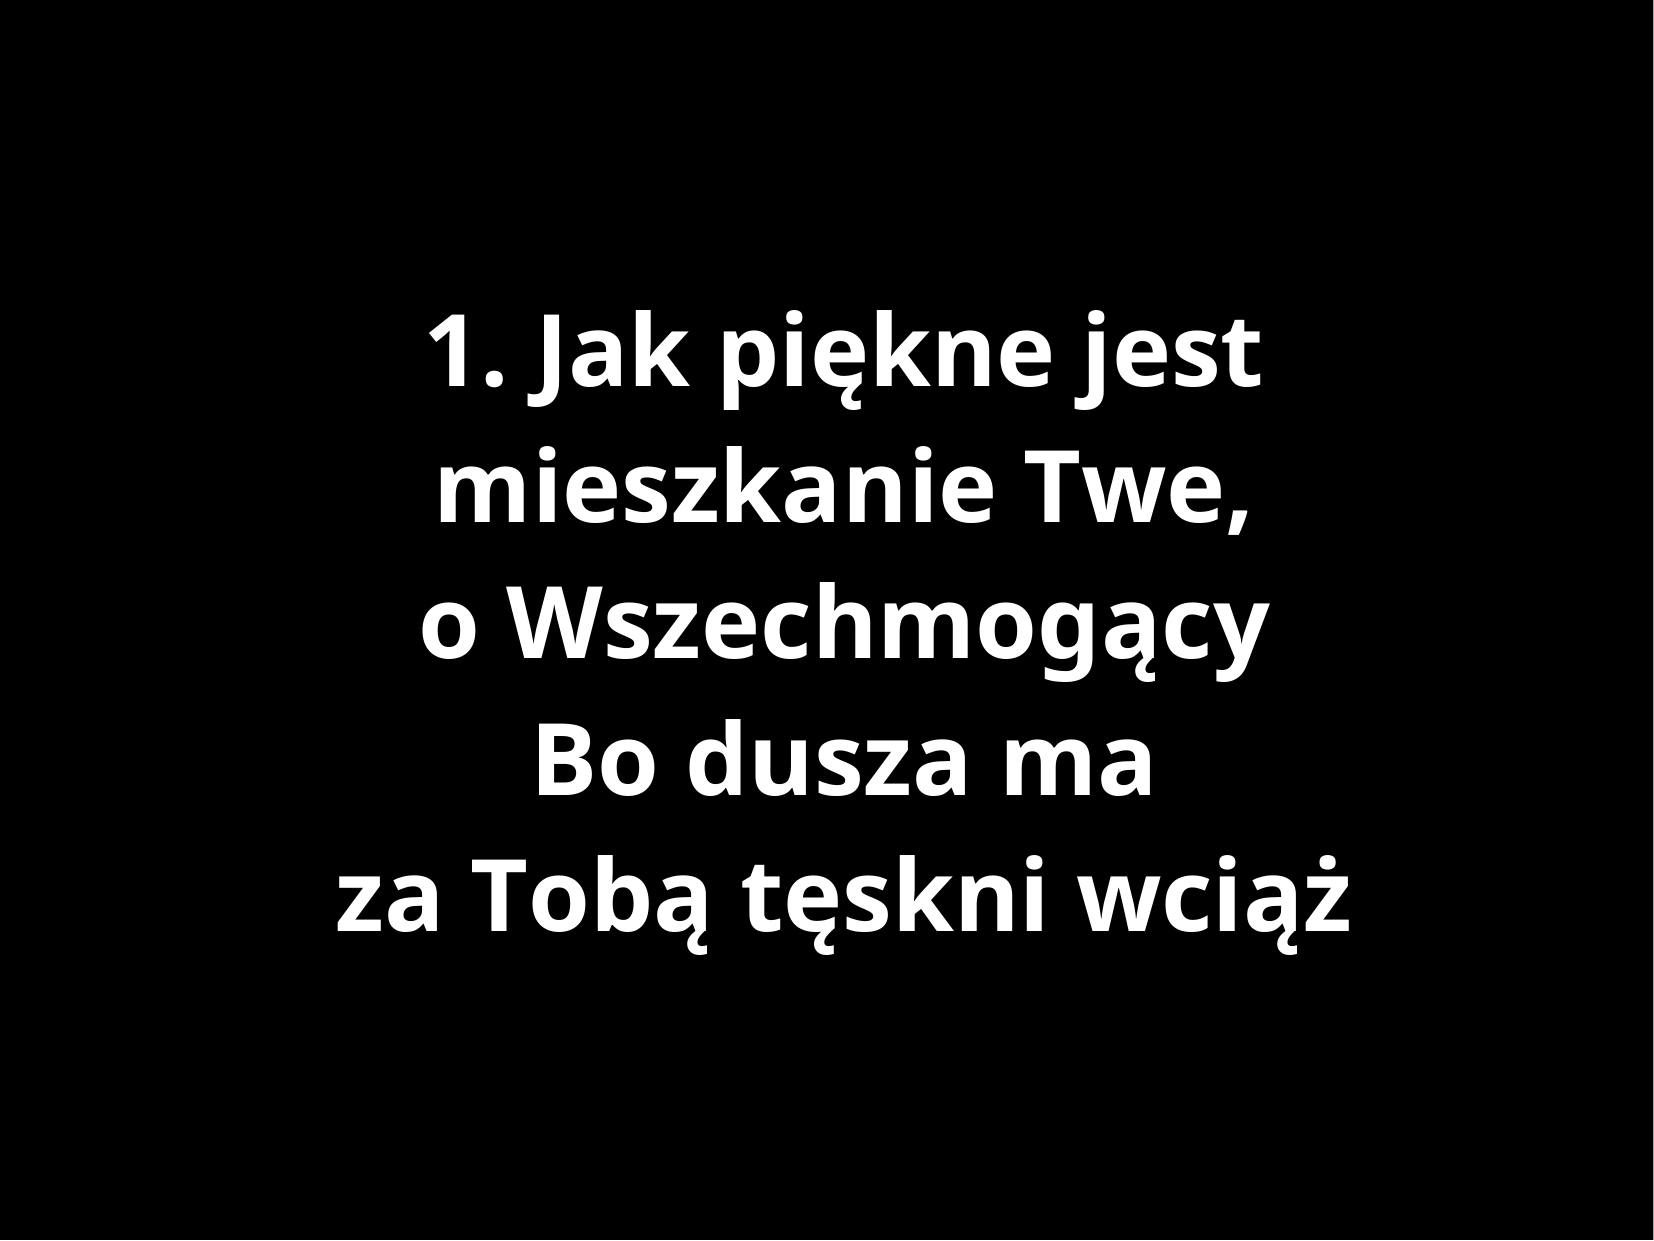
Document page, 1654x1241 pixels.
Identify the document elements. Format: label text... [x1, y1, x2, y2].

subtitle 1. Jak piękne jest mieszkanie Twe, o Wszechmogący Bo dusza ma za Tobą tęskni wciąż [0, 0, 1654, 1241]
